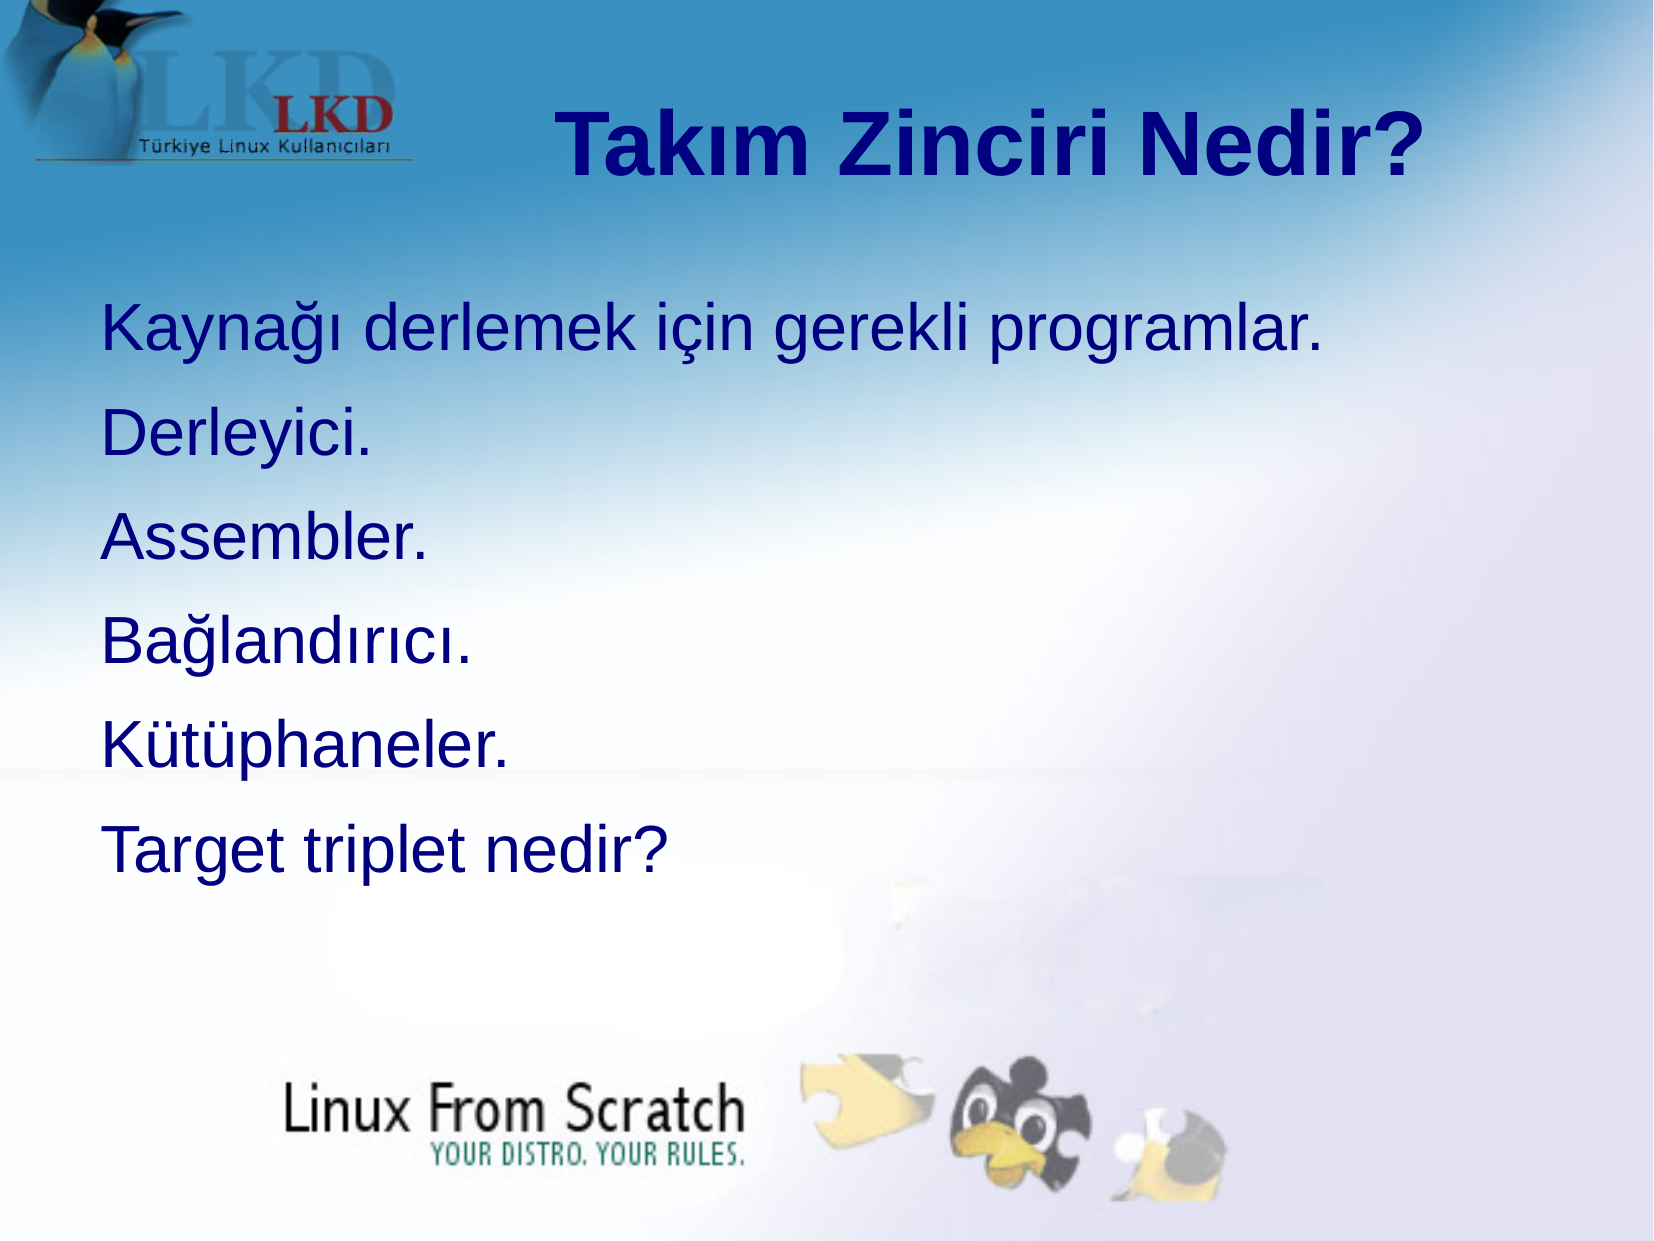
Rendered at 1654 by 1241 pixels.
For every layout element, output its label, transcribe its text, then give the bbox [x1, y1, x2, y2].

title Takım Zinciri Nedir? [412, 44, 1571, 244]
list Kaynağı derlemek için gerekli programlar. Derleyici. Assembler. Bağlandırıcı. Kütüphaneler. Target triplet nedir? [82, 290, 1571, 1094]
picture [0, 0, 1654, 1241]
